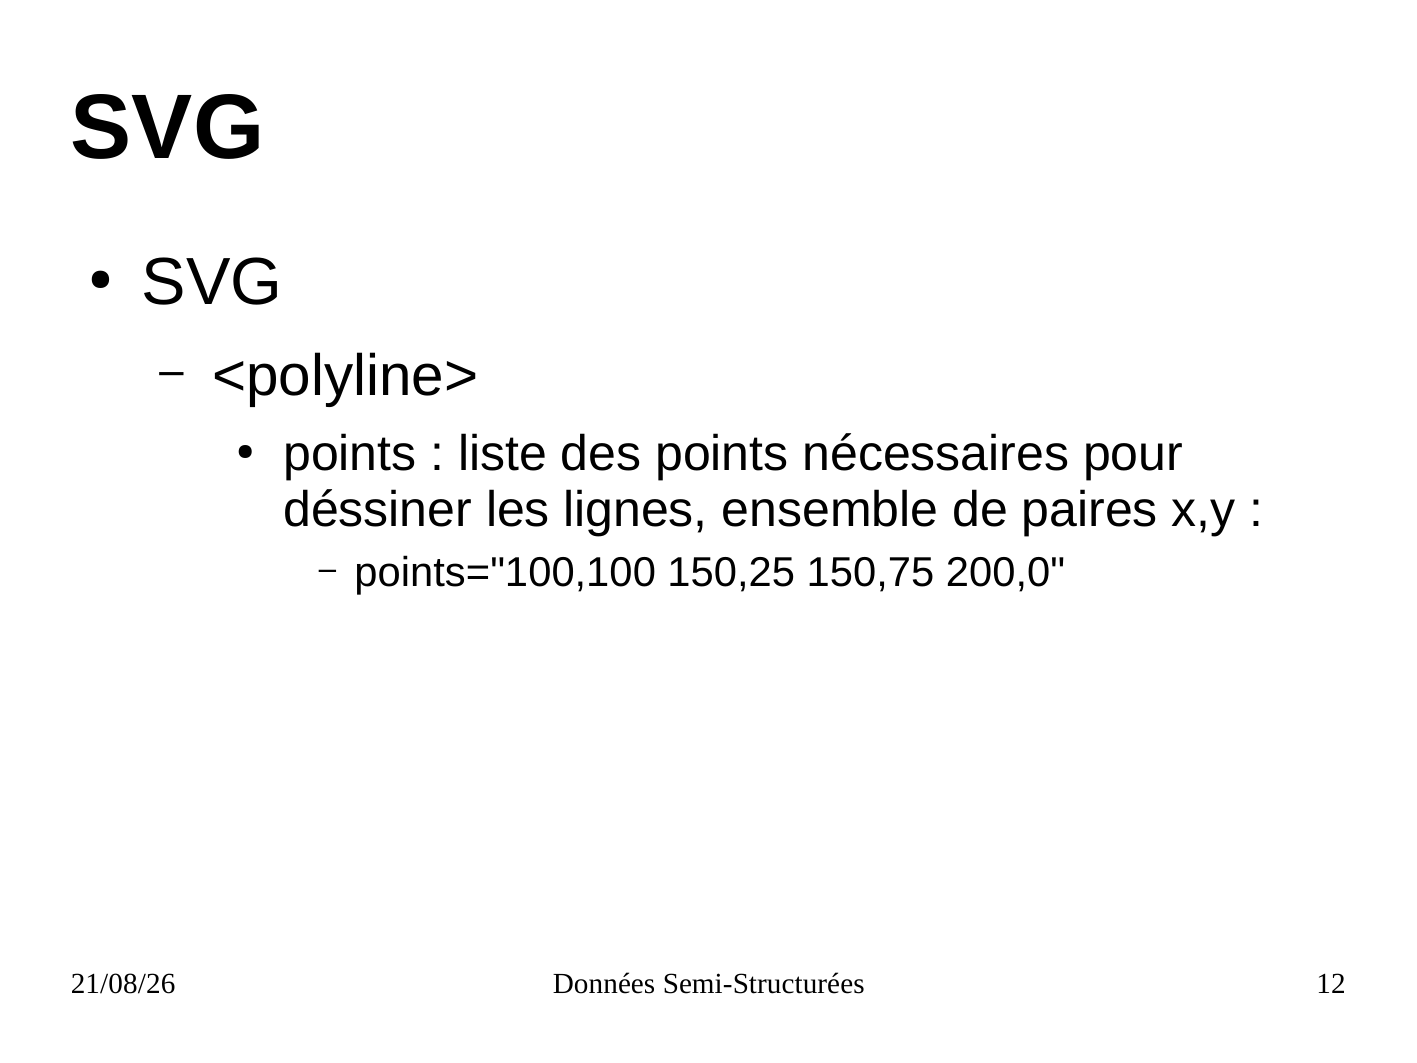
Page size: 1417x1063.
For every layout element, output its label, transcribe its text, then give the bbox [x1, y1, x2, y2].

list SVG <polyline> points : liste des points nécessaires pour déssiner les lignes, ensemble de paires x,y : points="100,100 150,25 150,75 200,0" [70, 244, 1346, 925]
title SVG [70, 42, 1346, 212]
